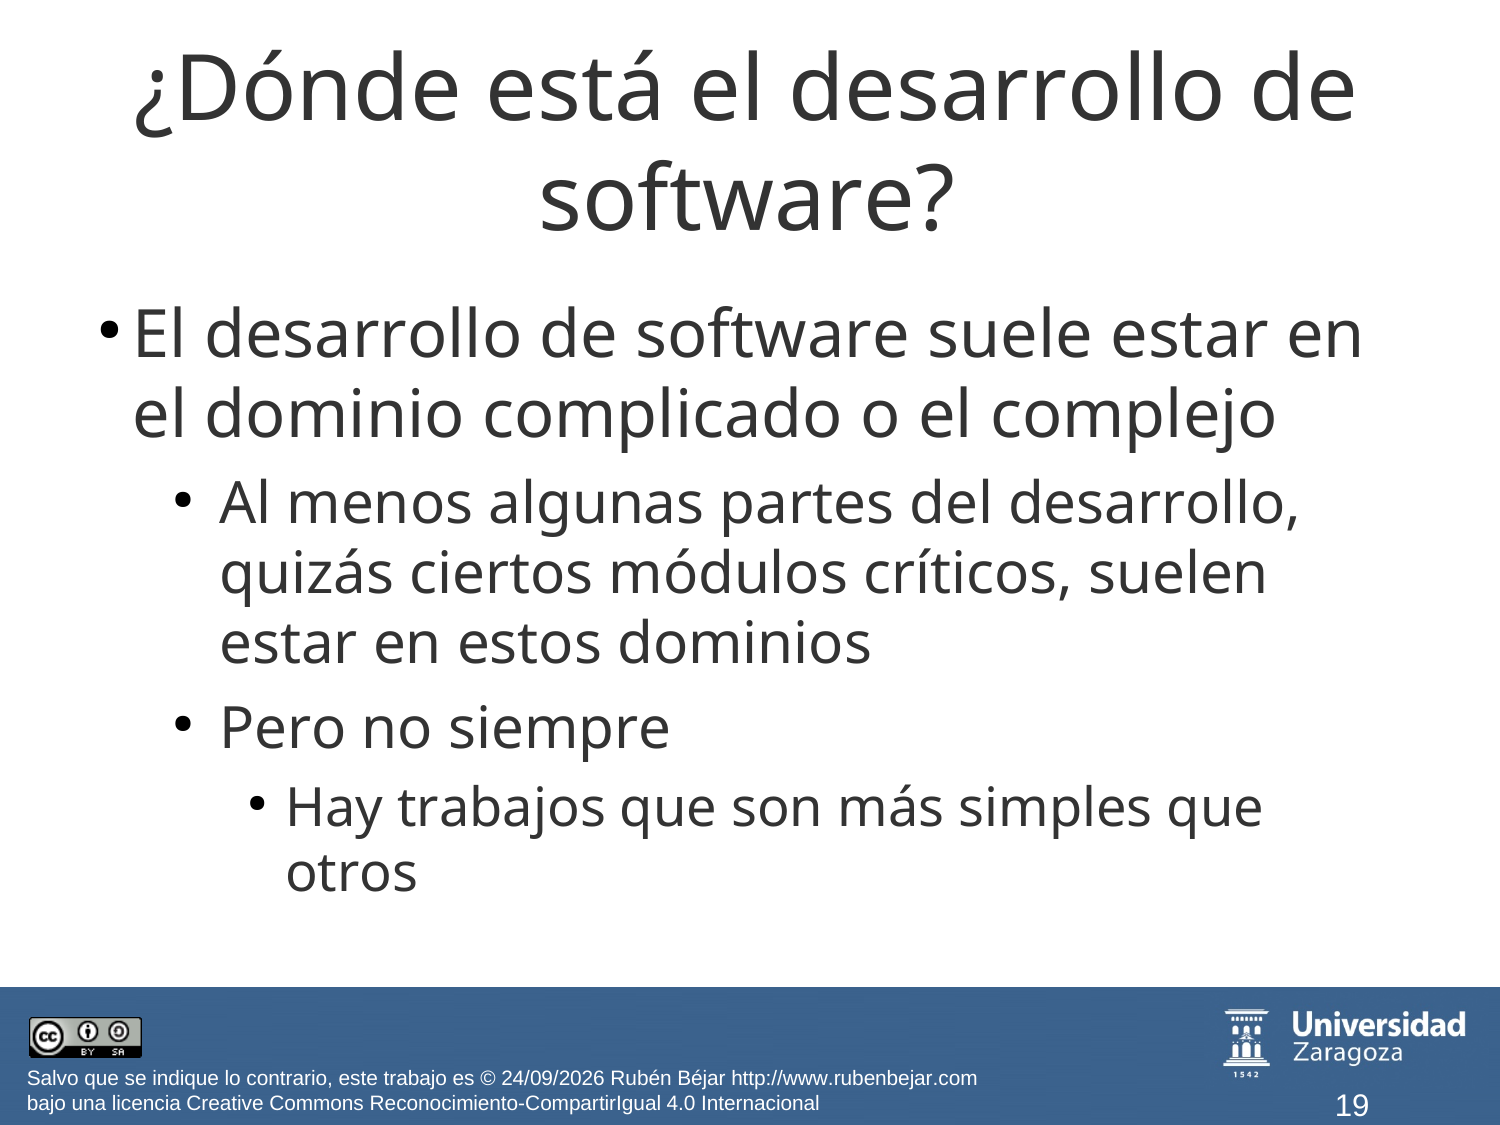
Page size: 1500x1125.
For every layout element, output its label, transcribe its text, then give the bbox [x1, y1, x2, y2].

picture [0, 987, 1500, 1125]
title ¿Dónde está el desarrollo de software? [74, 21, 1420, 257]
list El desarrollo de software suele estar en el dominio complicado o el complejo Al menos algunas partes del desarrollo, quizás ciertos módulos críticos, suelen estar en estos dominios Pero no siempre Hay trabajos que son más simples que otros [82, 283, 1418, 936]
